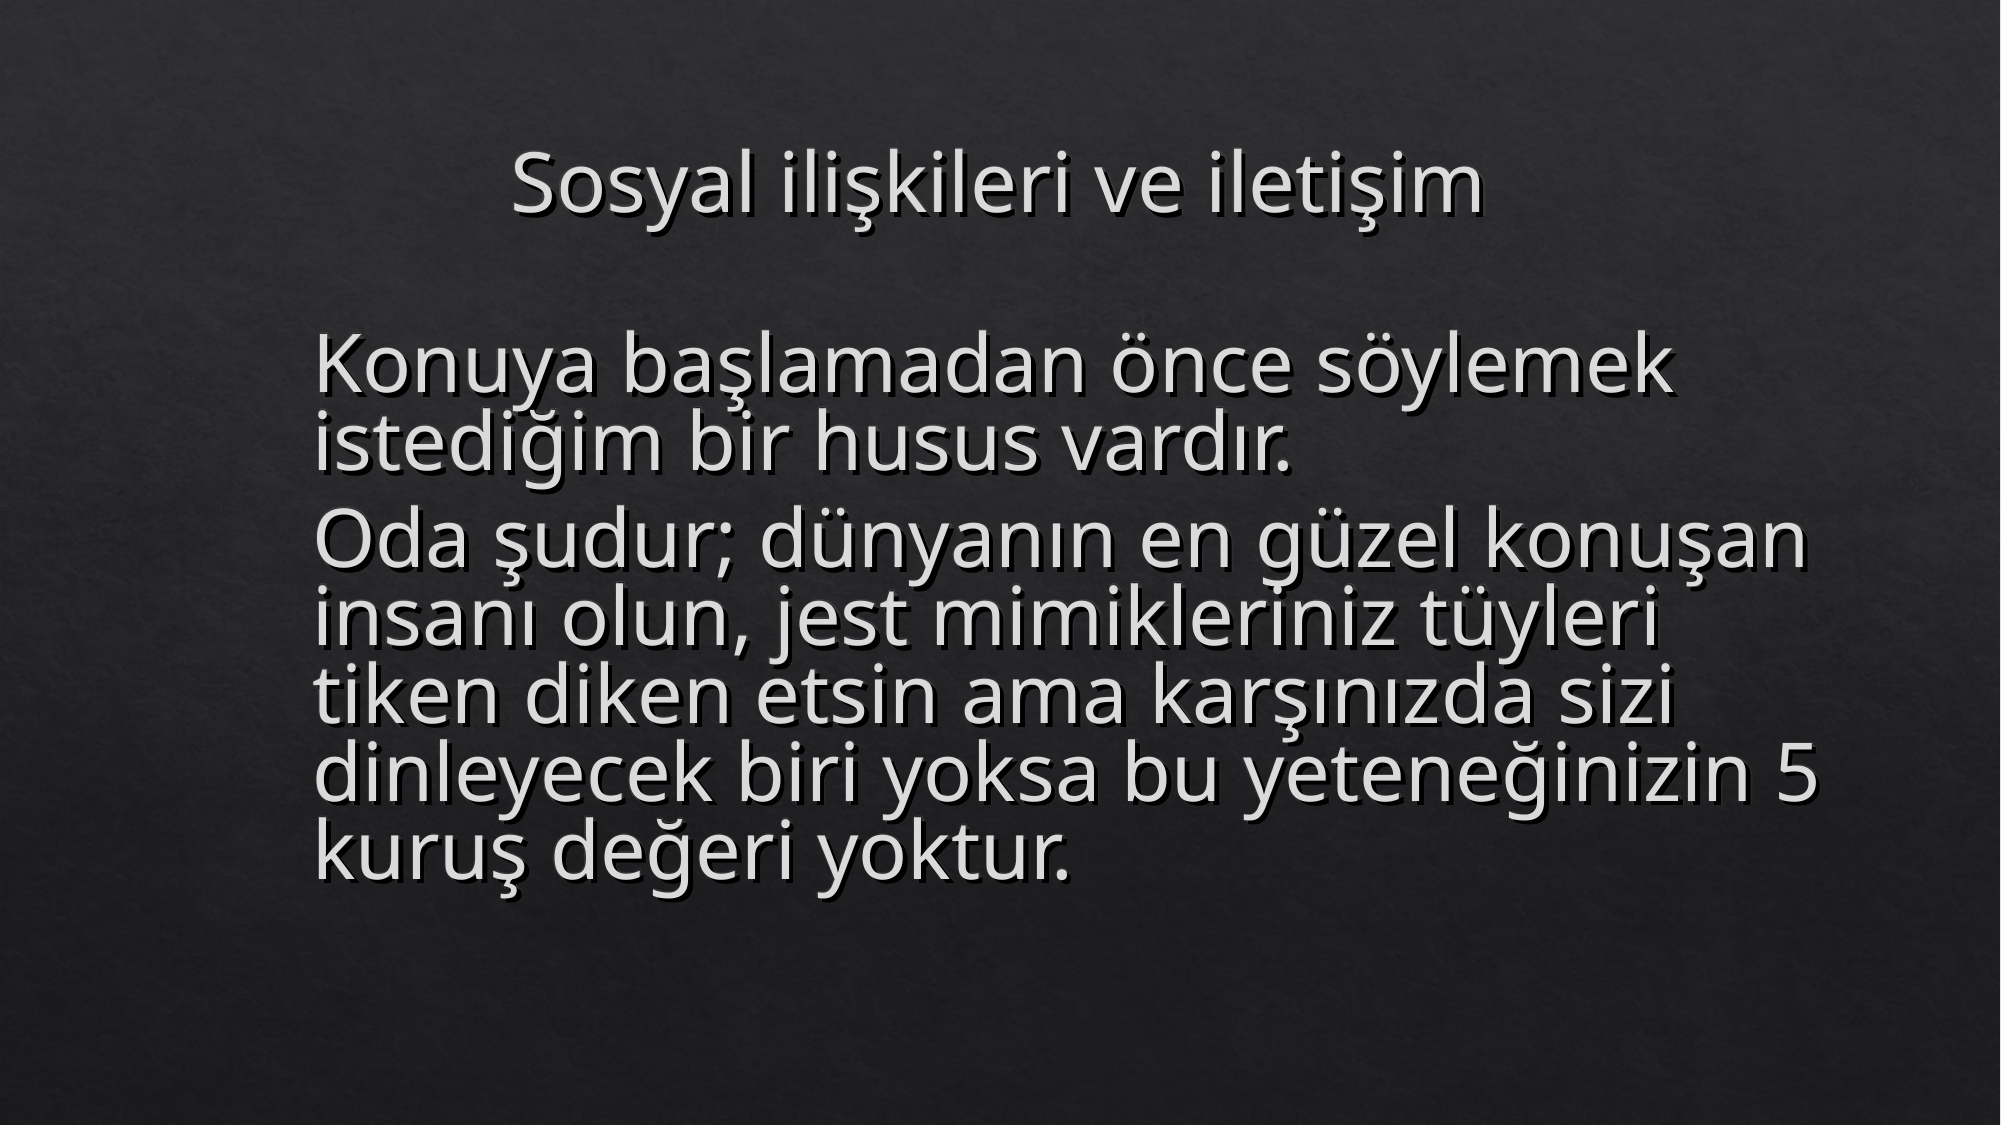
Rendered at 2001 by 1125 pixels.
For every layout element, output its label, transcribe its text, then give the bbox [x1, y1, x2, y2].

title Sosyal ilişkileri ve iletişim [149, 99, 1849, 260]
list Konuya başlamadan önce söylemek istediğim bir husus vardır. Oda şudur; dünyanın en güzel konuşan insanı olun, jest mimikleriniz tüyleri tiken diken etsin ama karşınızda sizi dinleyecek biri yoksa bu yeteneğinizin 5 kuruş değeri yoktur. [149, 322, 1849, 1078]
